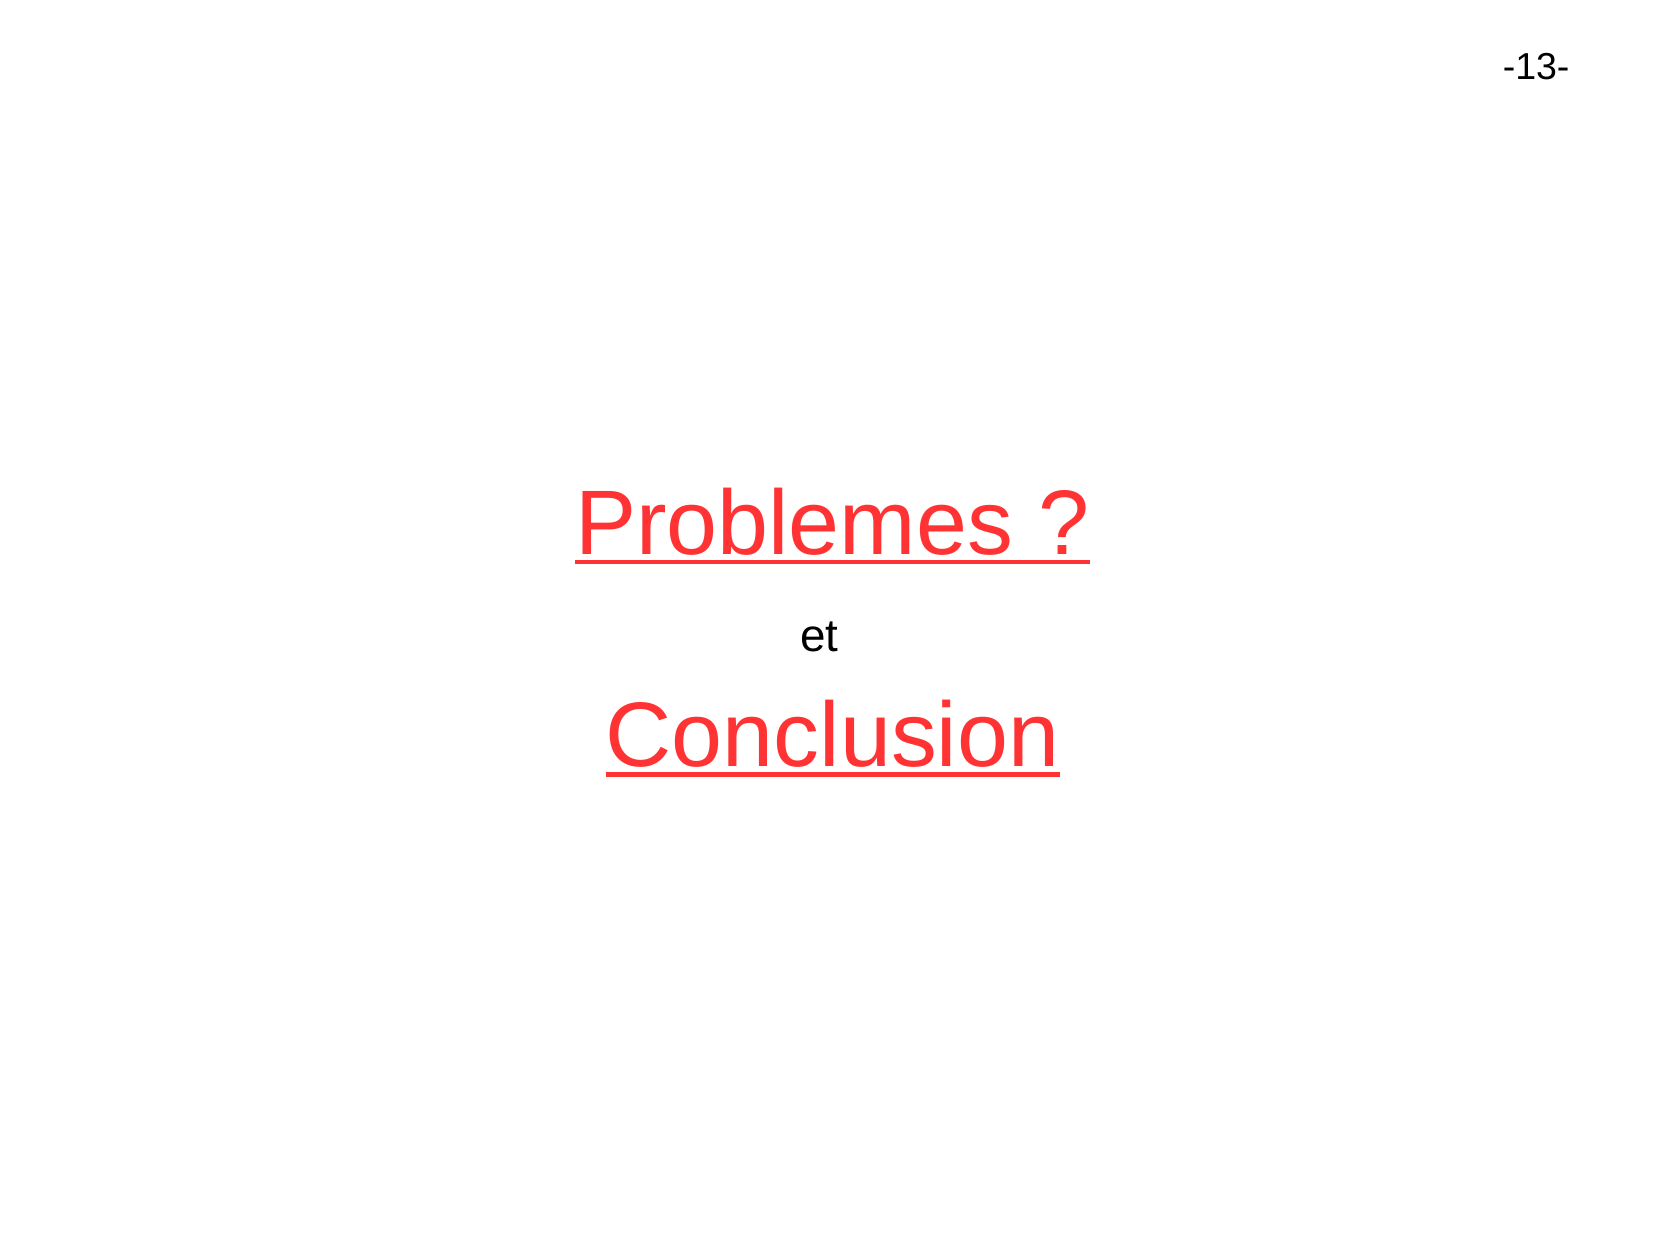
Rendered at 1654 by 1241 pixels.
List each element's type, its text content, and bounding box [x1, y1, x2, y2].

title Conclusion [88, 631, 1577, 839]
title Problemes ? [88, 425, 1577, 621]
text_box -13- [1488, 37, 1595, 95]
text_box et [785, 602, 869, 672]
